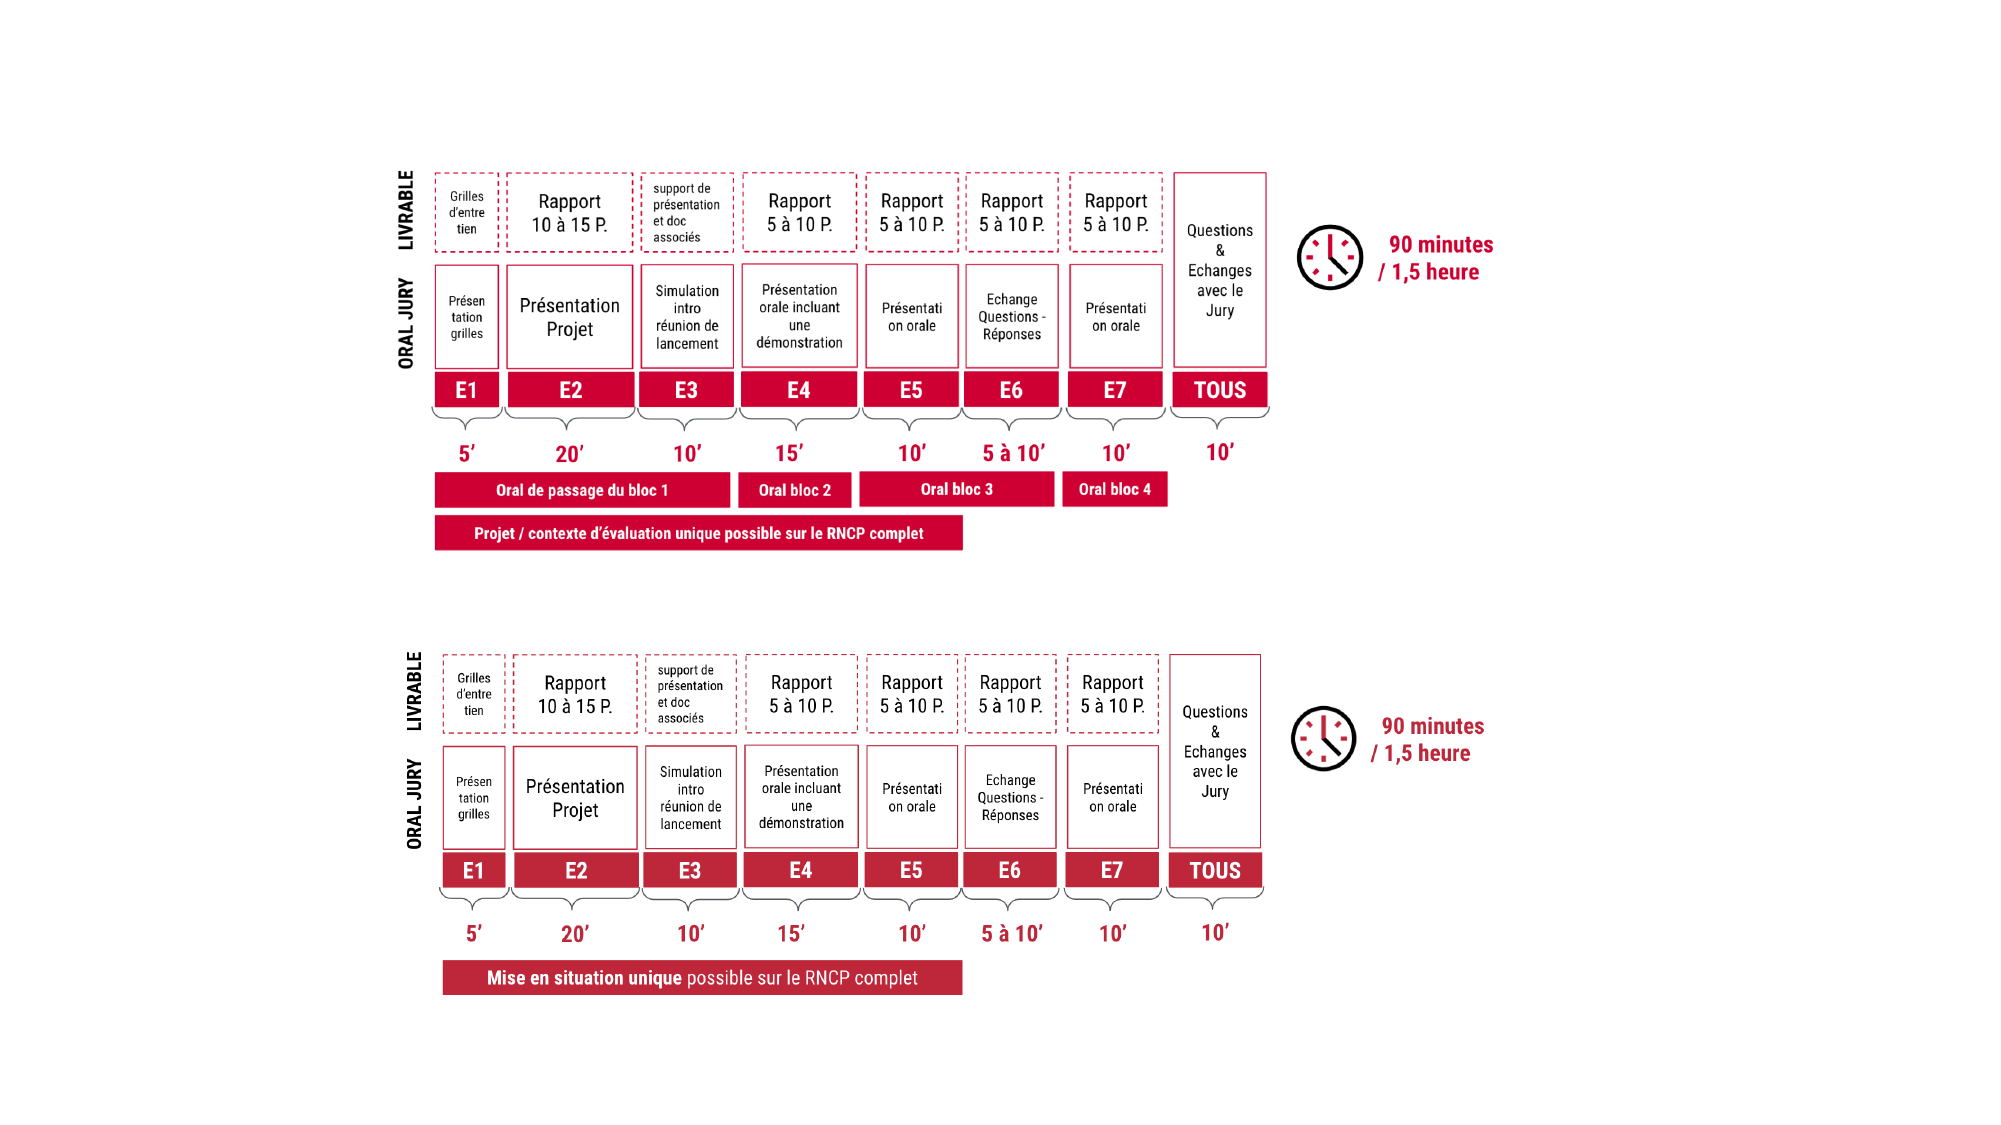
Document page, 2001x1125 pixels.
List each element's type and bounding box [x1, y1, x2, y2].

picture [369, 607, 1510, 1033]
picture [369, 141, 1522, 579]
